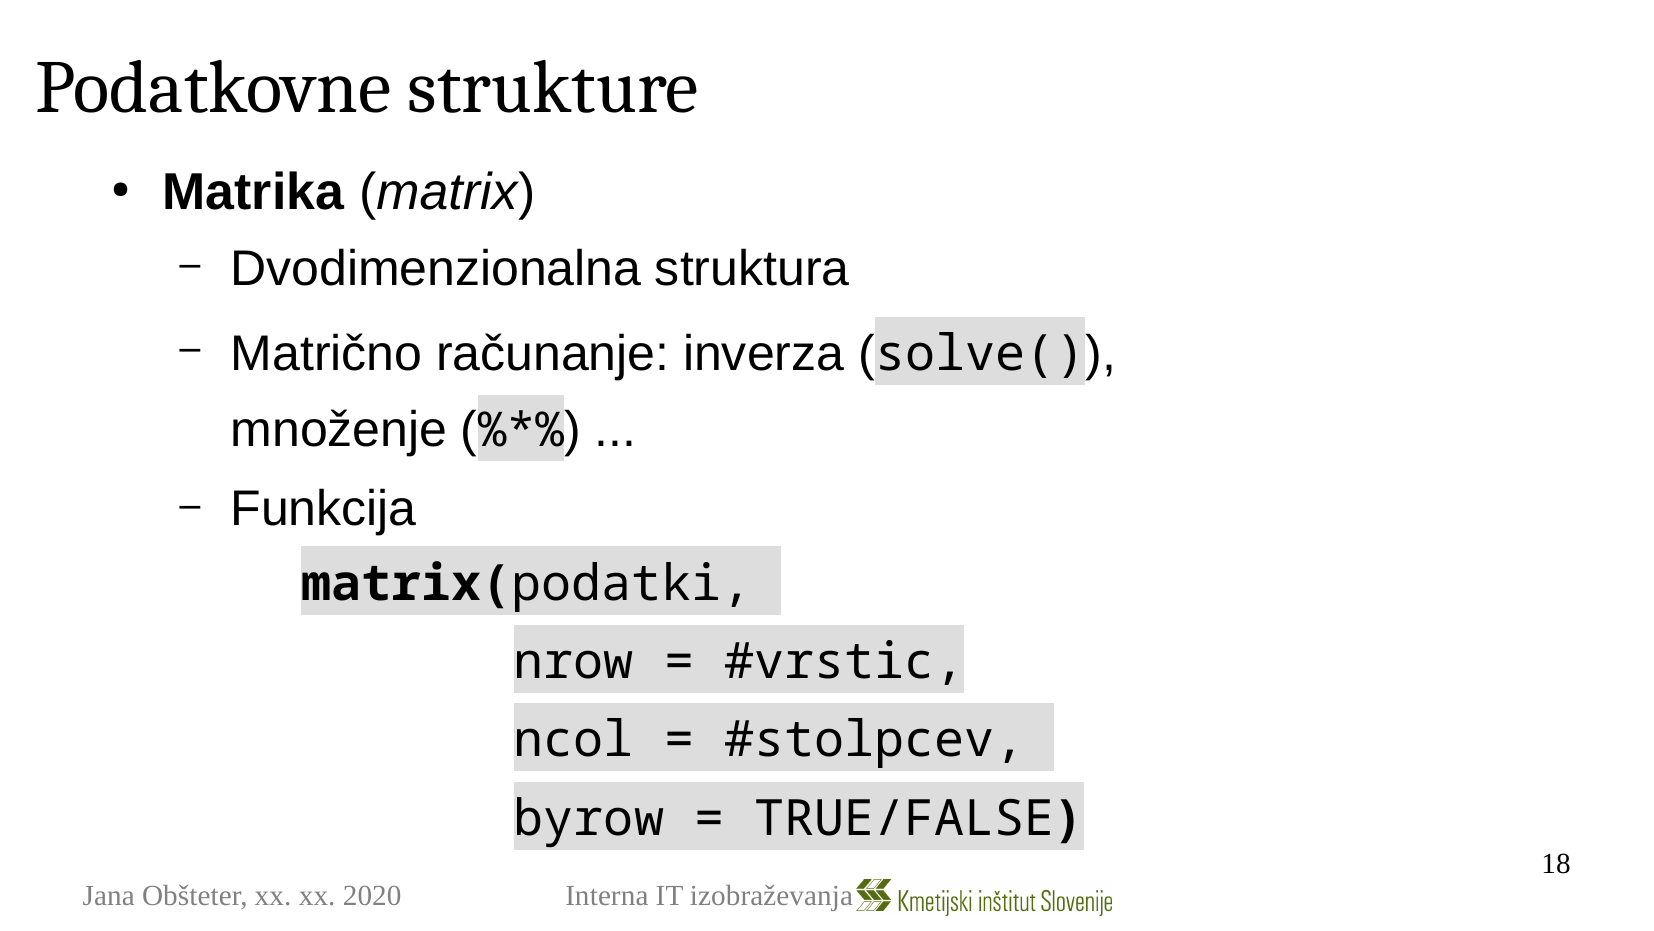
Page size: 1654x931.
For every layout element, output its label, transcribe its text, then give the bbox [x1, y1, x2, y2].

title Podatkovne strukture [35, 21, 1524, 154]
picture [856, 879, 1112, 916]
list Matrika (matrix) Dvodimenzionalna struktura Matrično računanje: inverza (solve()), množenje (%*%) ... Funkcija matrix(podatki, nrow = #vrstic, ncol = #stolpcev, byrow = TRUE/FALSE) [94, 153, 1654, 851]
